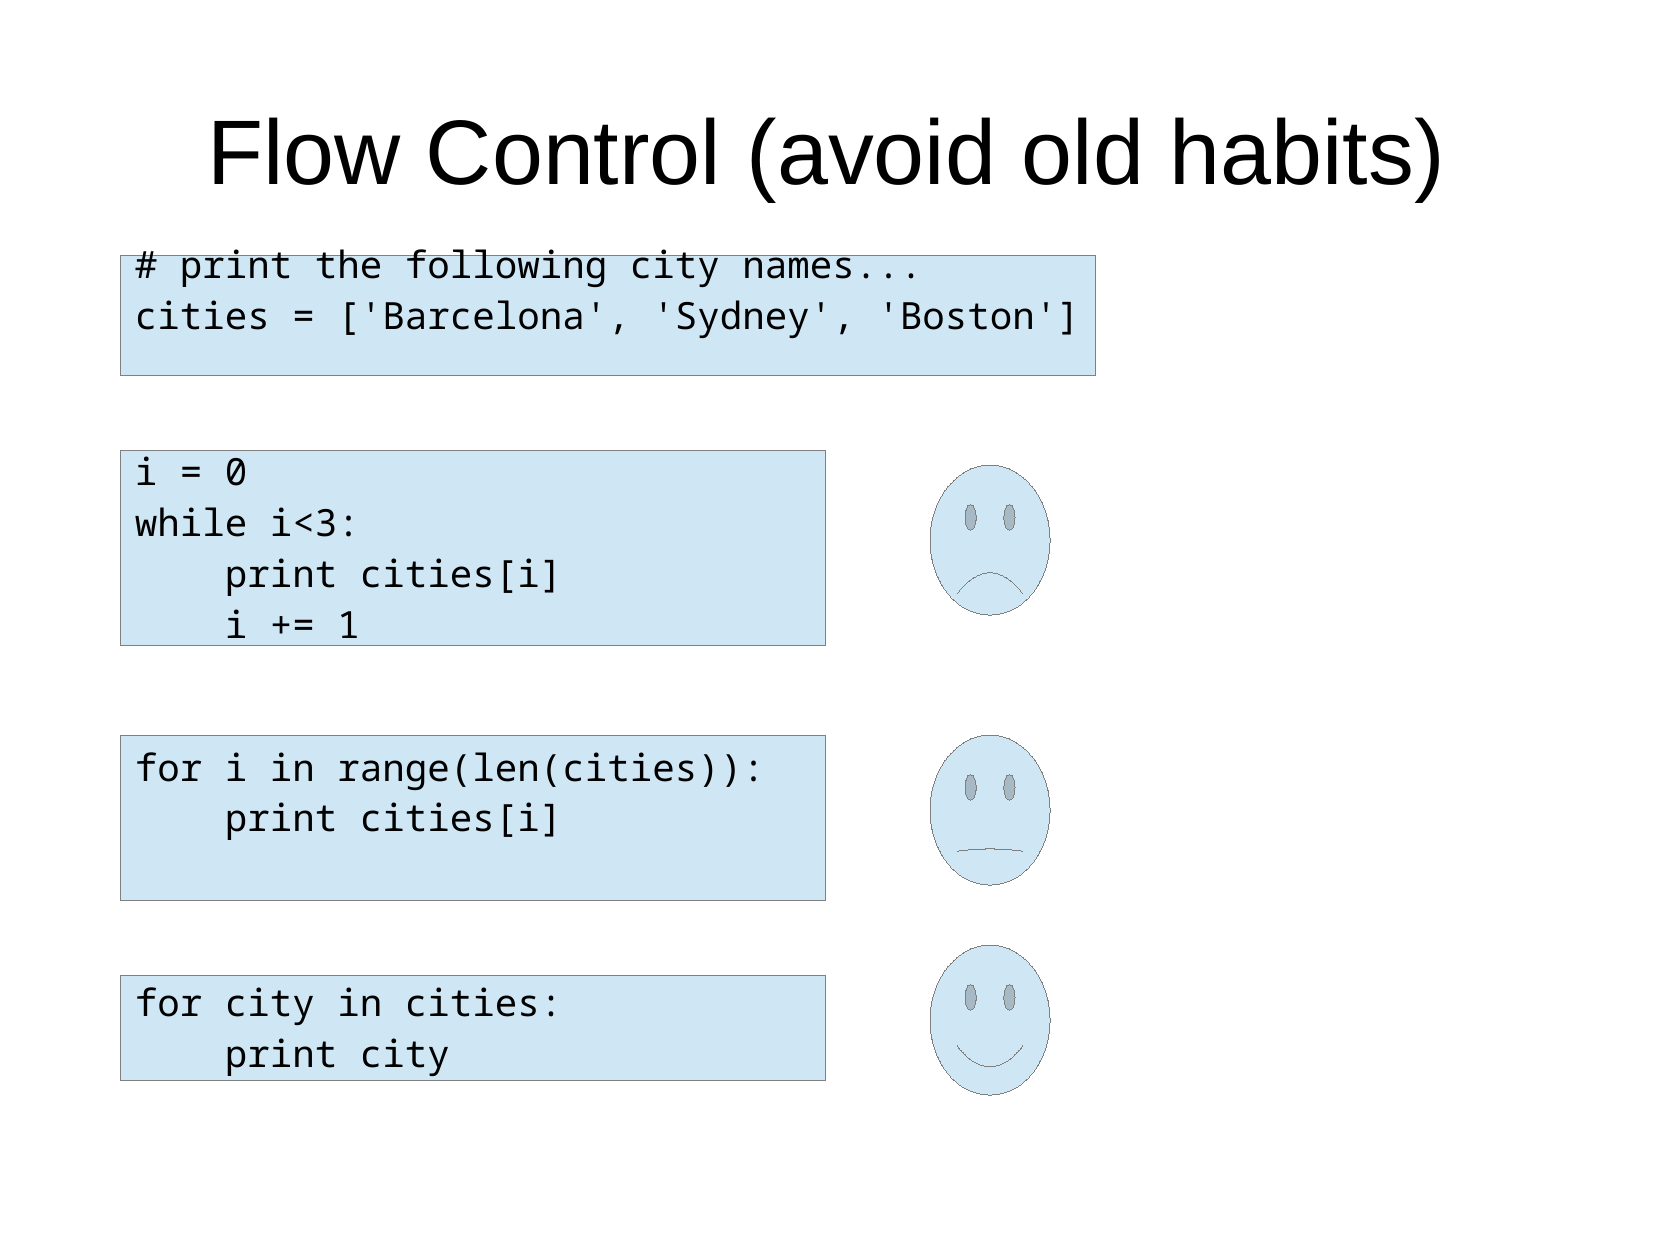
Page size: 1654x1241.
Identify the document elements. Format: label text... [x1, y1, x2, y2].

text_box [930, 945, 1051, 1096]
title Flow Control (avoid old habits) [82, 49, 1571, 257]
text_box [930, 465, 1051, 616]
text_box for city in cities: print city [120, 975, 826, 1081]
text_box [930, 735, 1051, 886]
text_box # print the following city names... cities = ['Barcelona', 'Sydney', 'Boston'] [120, 255, 1096, 376]
text_box i = 0 while i<3: print cities[i] i += 1 [120, 450, 826, 646]
text_box for i in range(len(cities)): print cities[i] [120, 735, 826, 901]
